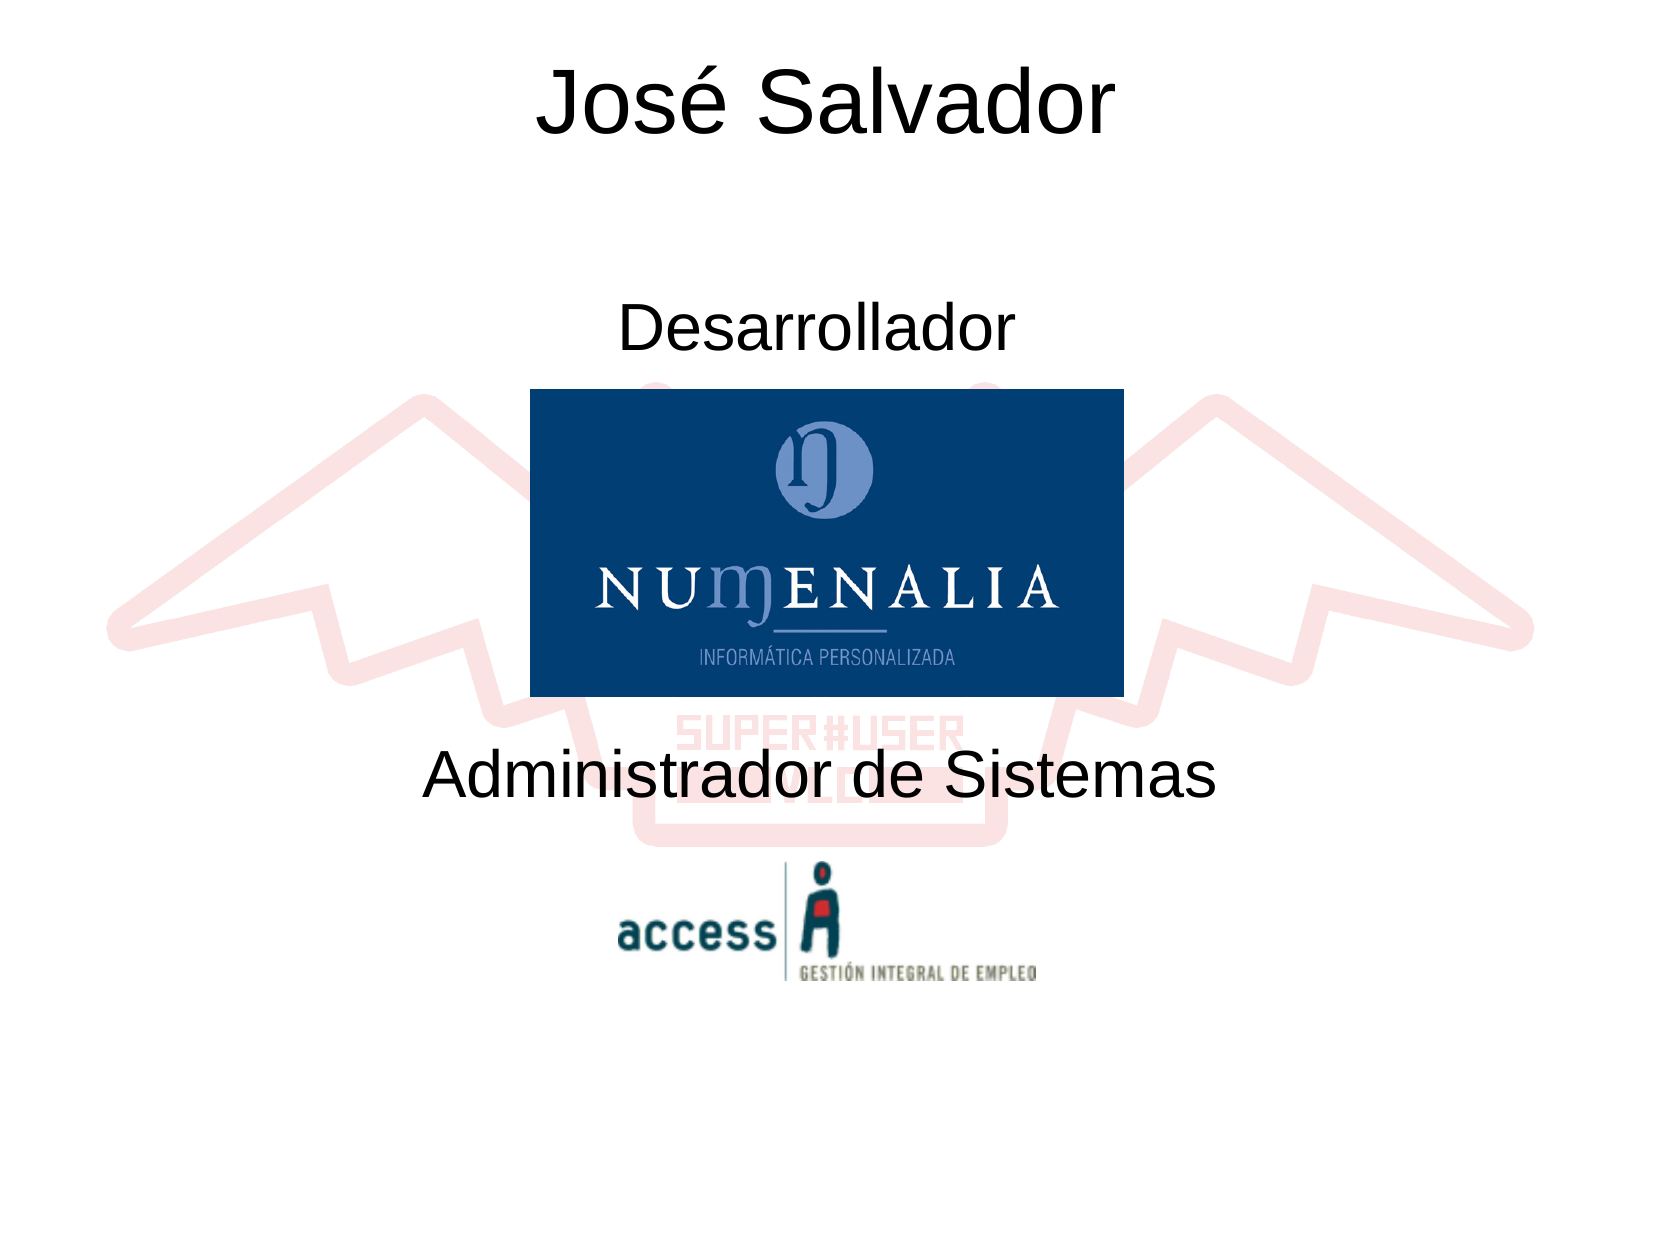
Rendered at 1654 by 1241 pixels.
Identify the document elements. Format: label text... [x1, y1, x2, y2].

list Administrador de Sistemas [422, 736, 1232, 827]
picture [530, 389, 1124, 697]
title José Salvador [82, 49, 1571, 257]
list Desarrollador [617, 290, 1037, 378]
picture [618, 861, 1036, 981]
